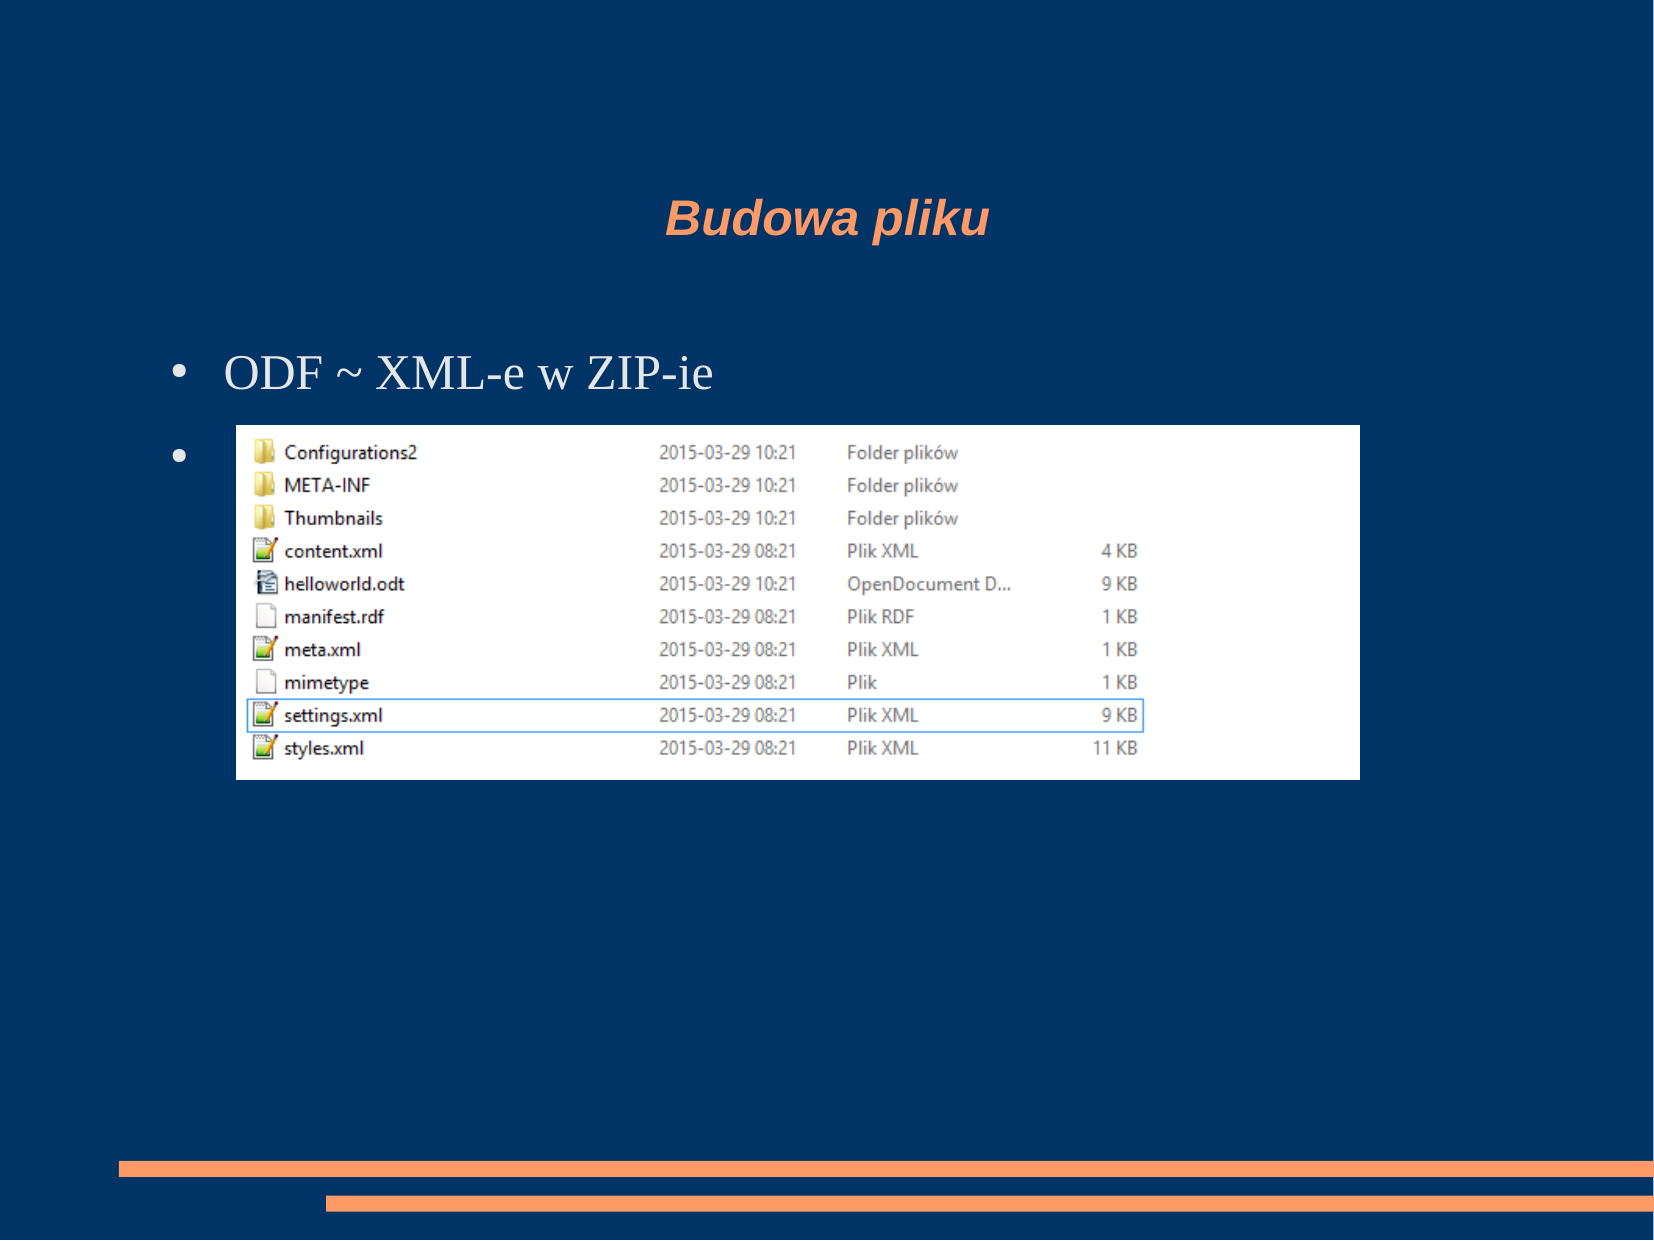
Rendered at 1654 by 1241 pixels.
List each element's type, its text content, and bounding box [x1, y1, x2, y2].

list ODF ~ XML-e w ZIP-ie [152, 344, 1534, 1127]
picture [236, 425, 1360, 780]
title Budowa pliku [121, 114, 1534, 322]
